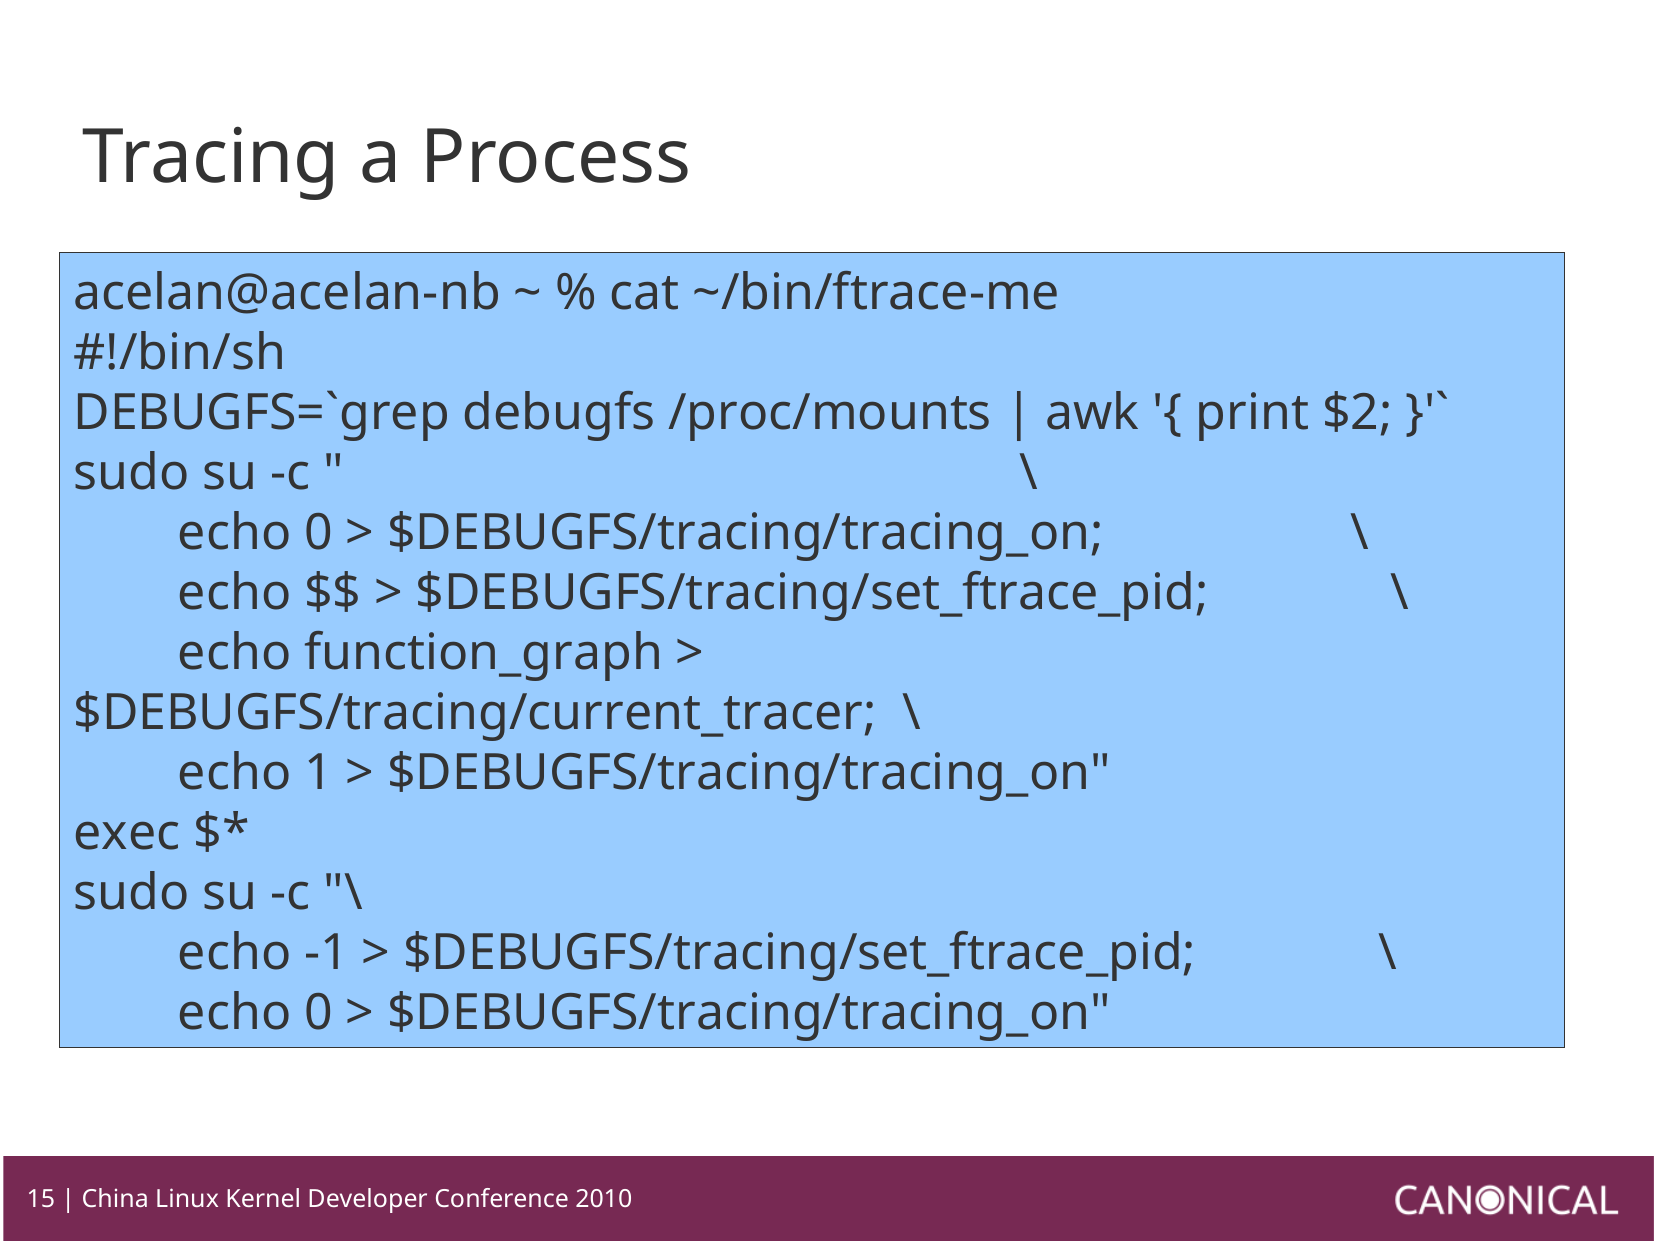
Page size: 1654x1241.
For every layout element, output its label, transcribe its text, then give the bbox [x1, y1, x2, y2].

picture [3, 1156, 1654, 1241]
text_box acelan@acelan-nb ~ % cat ~/bin/ftrace-me #!/bin/sh DEBUGFS=`grep debugfs /proc/mounts | awk '{ print $2; }'` sudo su -c " \ echo 0 > $DEBUGFS/tracing/tracing_on; \ echo $$ > $DEBUGFS/tracing/set_ftrace_pid; \ echo function_graph > $DEBUGFS/tracing/current_tracer; \ echo 1 > $DEBUGFS/tracing/tracing_on" exec $* sudo su -c "\ echo -1 > $DEBUGFS/tracing/set_ftrace_pid; \ echo 0 > $DEBUGFS/tracing/tracing_on" [59, 282, 1565, 1018]
title Tracing a Process [82, 56, 1571, 249]
